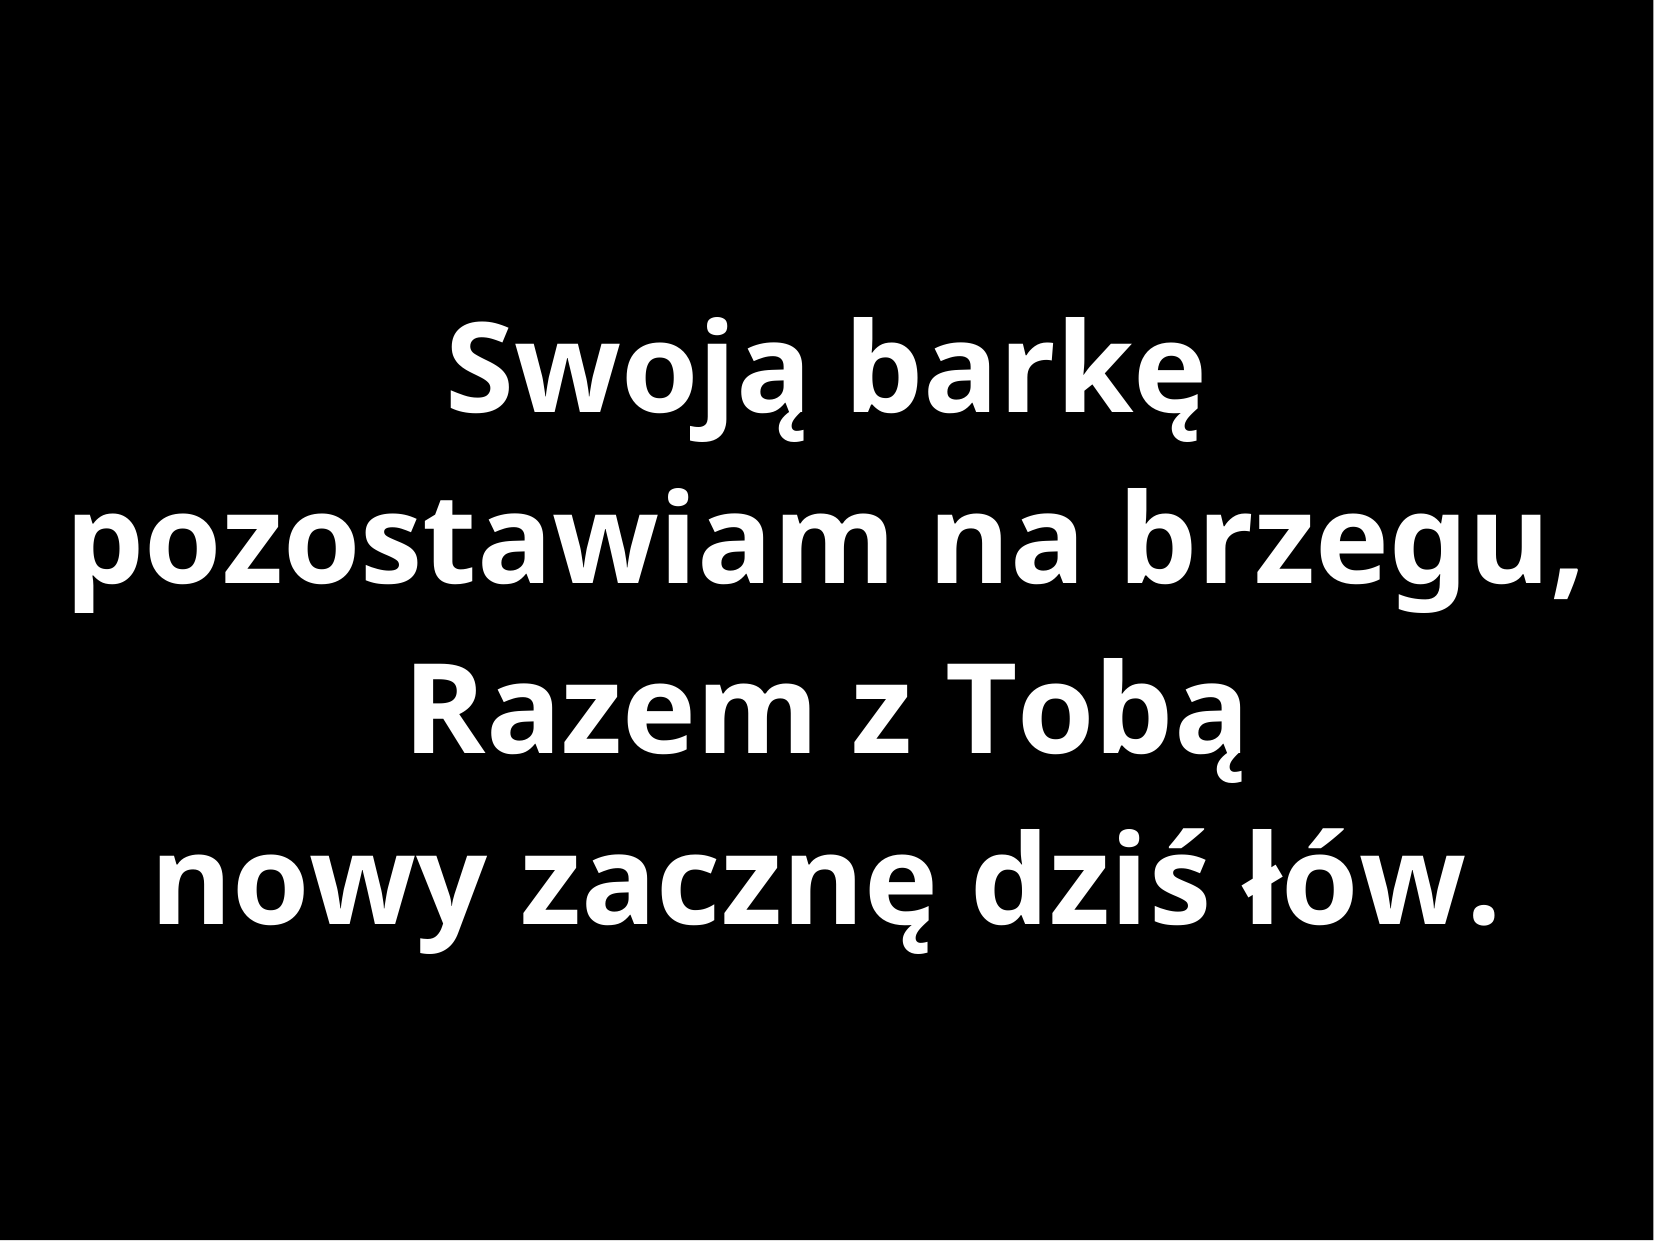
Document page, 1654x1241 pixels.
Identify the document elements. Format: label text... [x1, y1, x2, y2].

title Swoją barkę pozostawiam na brzegu, Razem z Tobą nowy zacznę dziś łów. [0, 0, 1654, 1241]
